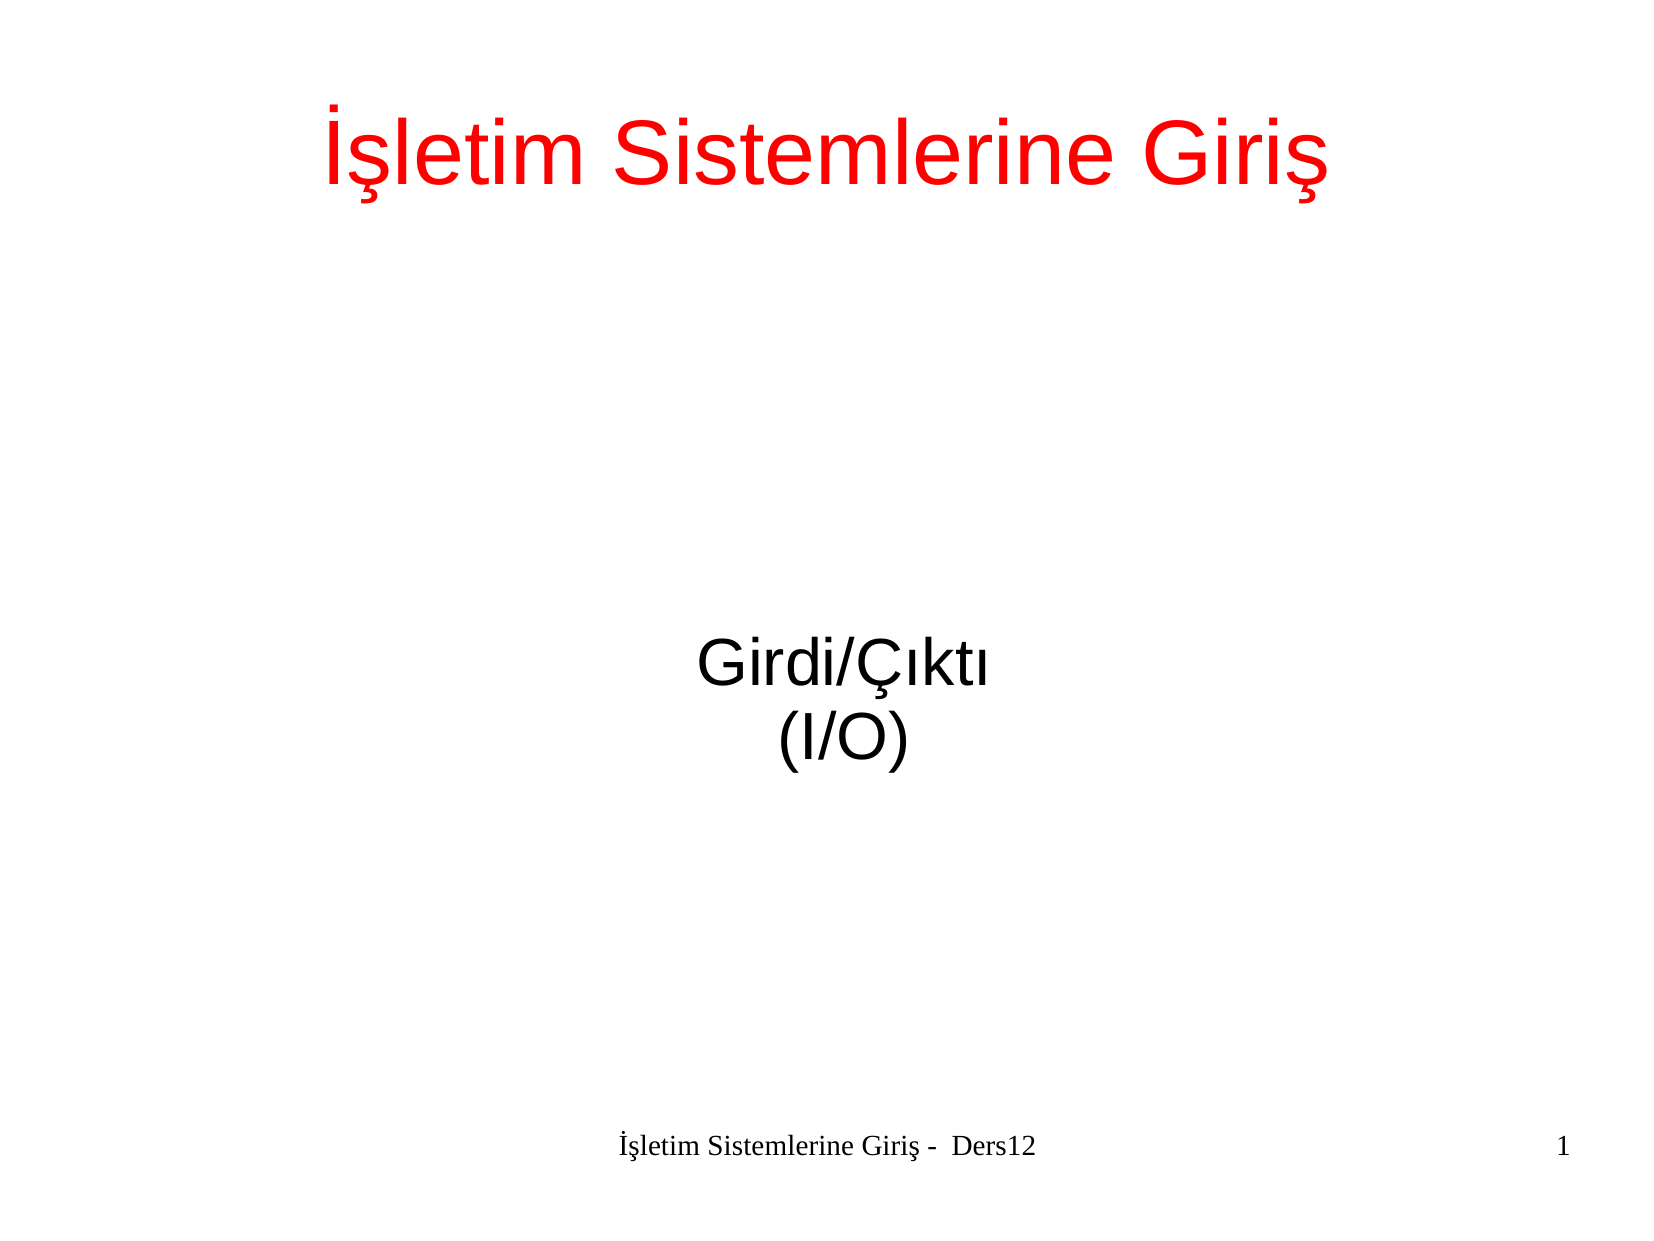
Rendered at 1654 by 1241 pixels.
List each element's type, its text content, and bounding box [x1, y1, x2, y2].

subtitle Girdi/Çıktı (I/O) [82, 297, 1571, 1102]
title İşletim Sistemlerine Giriş [82, 56, 1571, 250]
